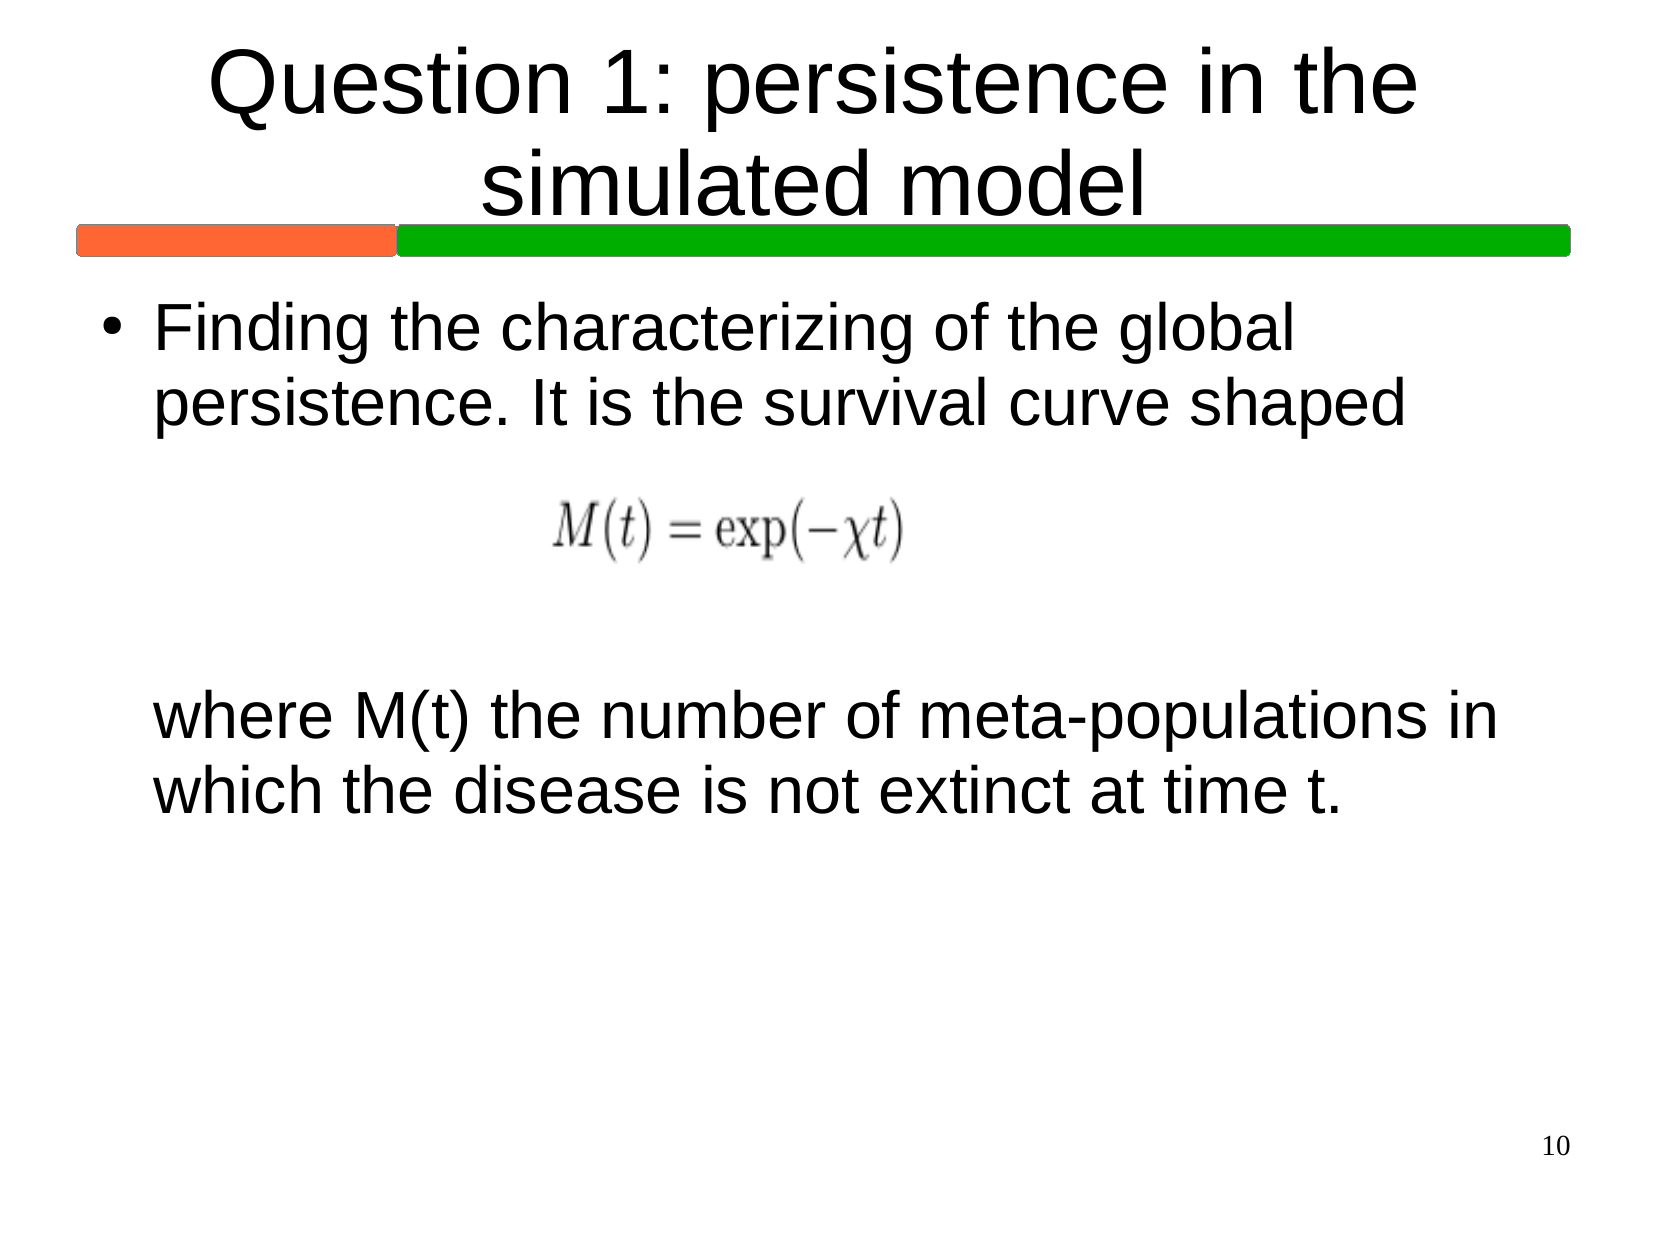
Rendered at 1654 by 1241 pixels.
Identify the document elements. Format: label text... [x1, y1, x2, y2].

title Question 1: persistence in the simulated model [70, 29, 1559, 237]
list Finding the characterizing of the global persistence. It is the survival curve shaped where M(t) the number of meta-populations in which the disease is not extinct at time t. [82, 290, 1538, 1010]
picture [543, 484, 926, 590]
text_box [76, 224, 1571, 257]
